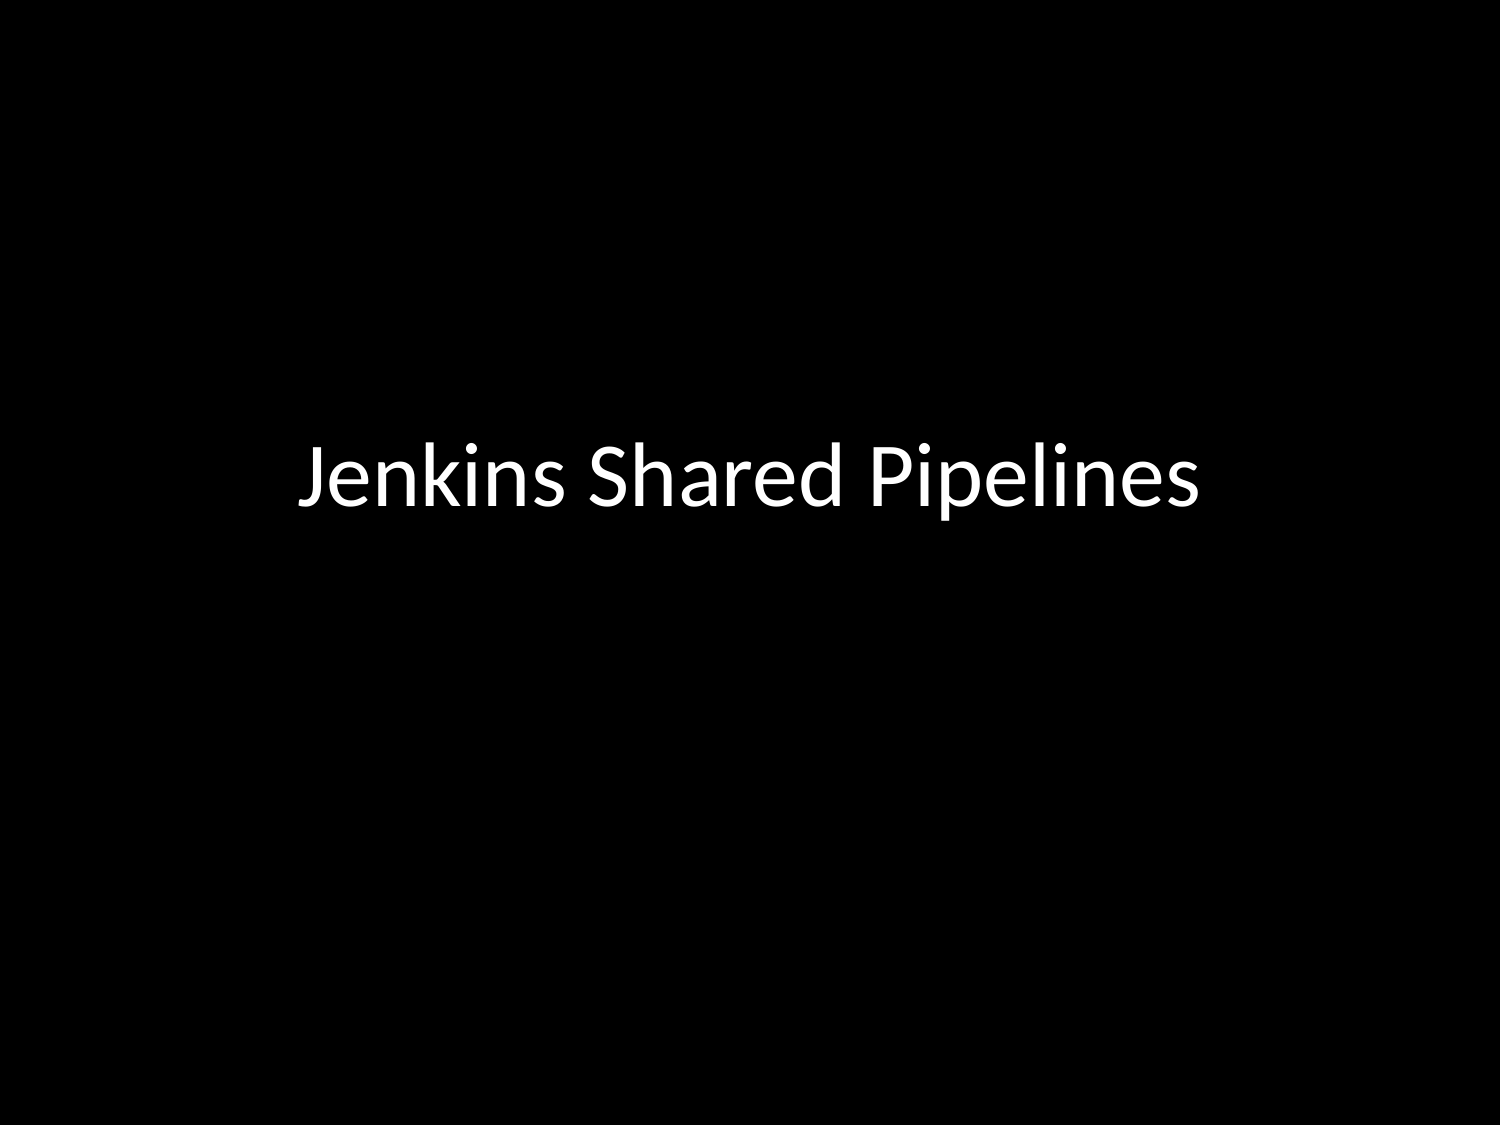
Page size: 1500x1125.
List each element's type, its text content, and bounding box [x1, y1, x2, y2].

title Jenkins Shared Pipelines [112, 349, 1388, 591]
